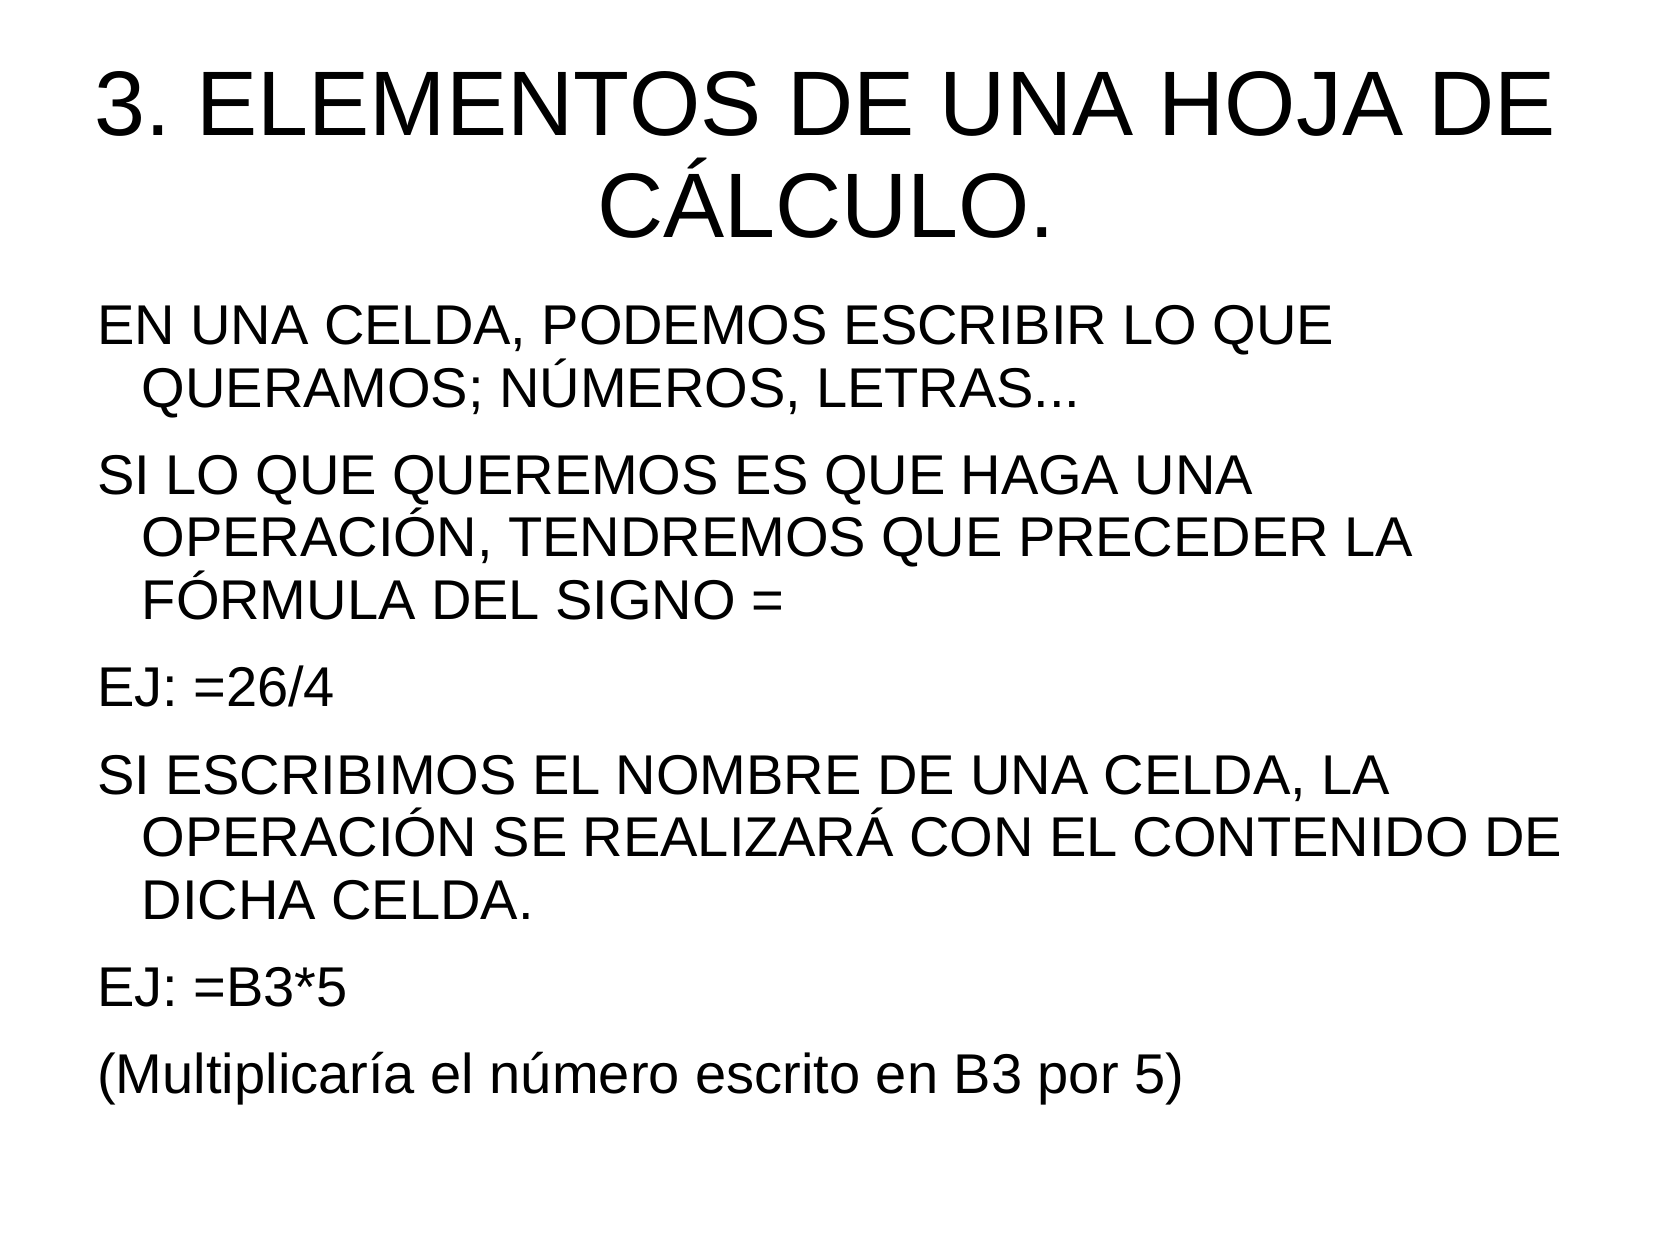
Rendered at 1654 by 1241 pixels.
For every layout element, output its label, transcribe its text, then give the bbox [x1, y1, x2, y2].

title 3. ELEMENTOS DE UNA HOJA DE CÁLCULO. [82, 47, 1571, 259]
list EN UNA CELDA, PODEMOS ESCRIBIR LO QUE QUERAMOS; NÚMEROS, LETRAS... SI LO QUE QUEREMOS ES QUE HAGA UNA OPERACIÓN, TENDREMOS QUE PRECEDER LA FÓRMULA DEL SIGNO = EJ: =26/4 SI ESCRIBIMOS EL NOMBRE DE UNA CELDA, LA OPERACIÓN SE REALIZARÁ CON EL CONTENIDO DE DICHA CELDA. EJ: =B3*5 (Multiplicaría el número escrito en B3 por 5) [82, 290, 1571, 1109]
